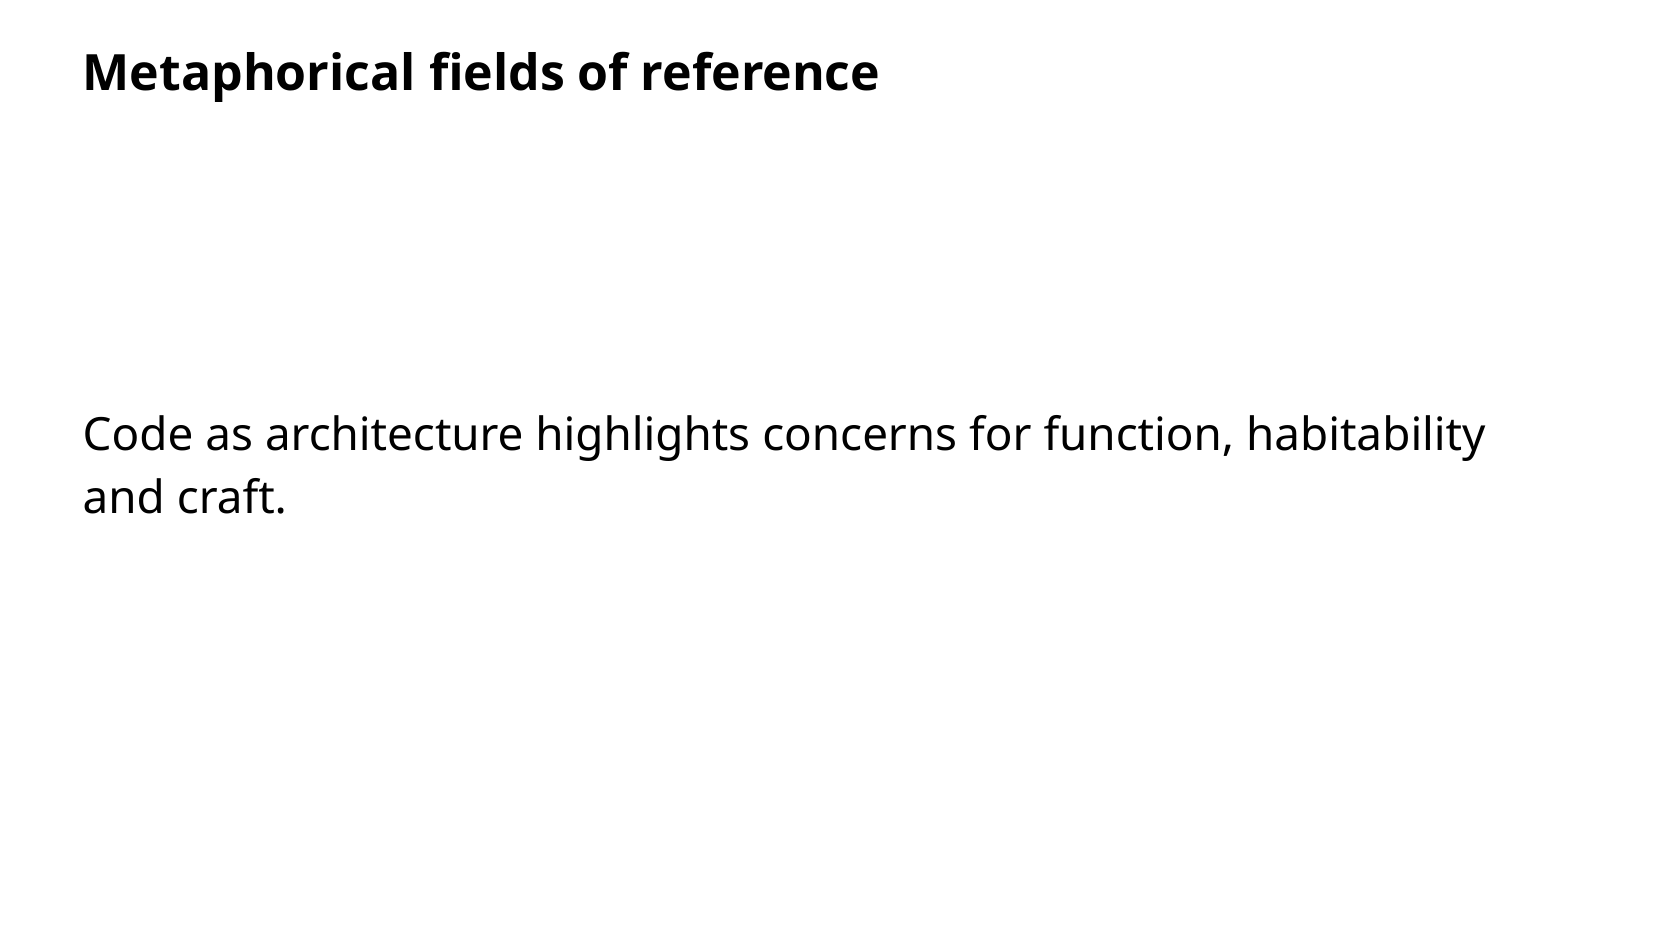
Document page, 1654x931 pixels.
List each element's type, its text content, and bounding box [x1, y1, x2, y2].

title Metaphorical fields of reference [82, 37, 1571, 193]
list Code as architecture highlights concerns for function, habitability and craft. [82, 217, 1571, 758]
